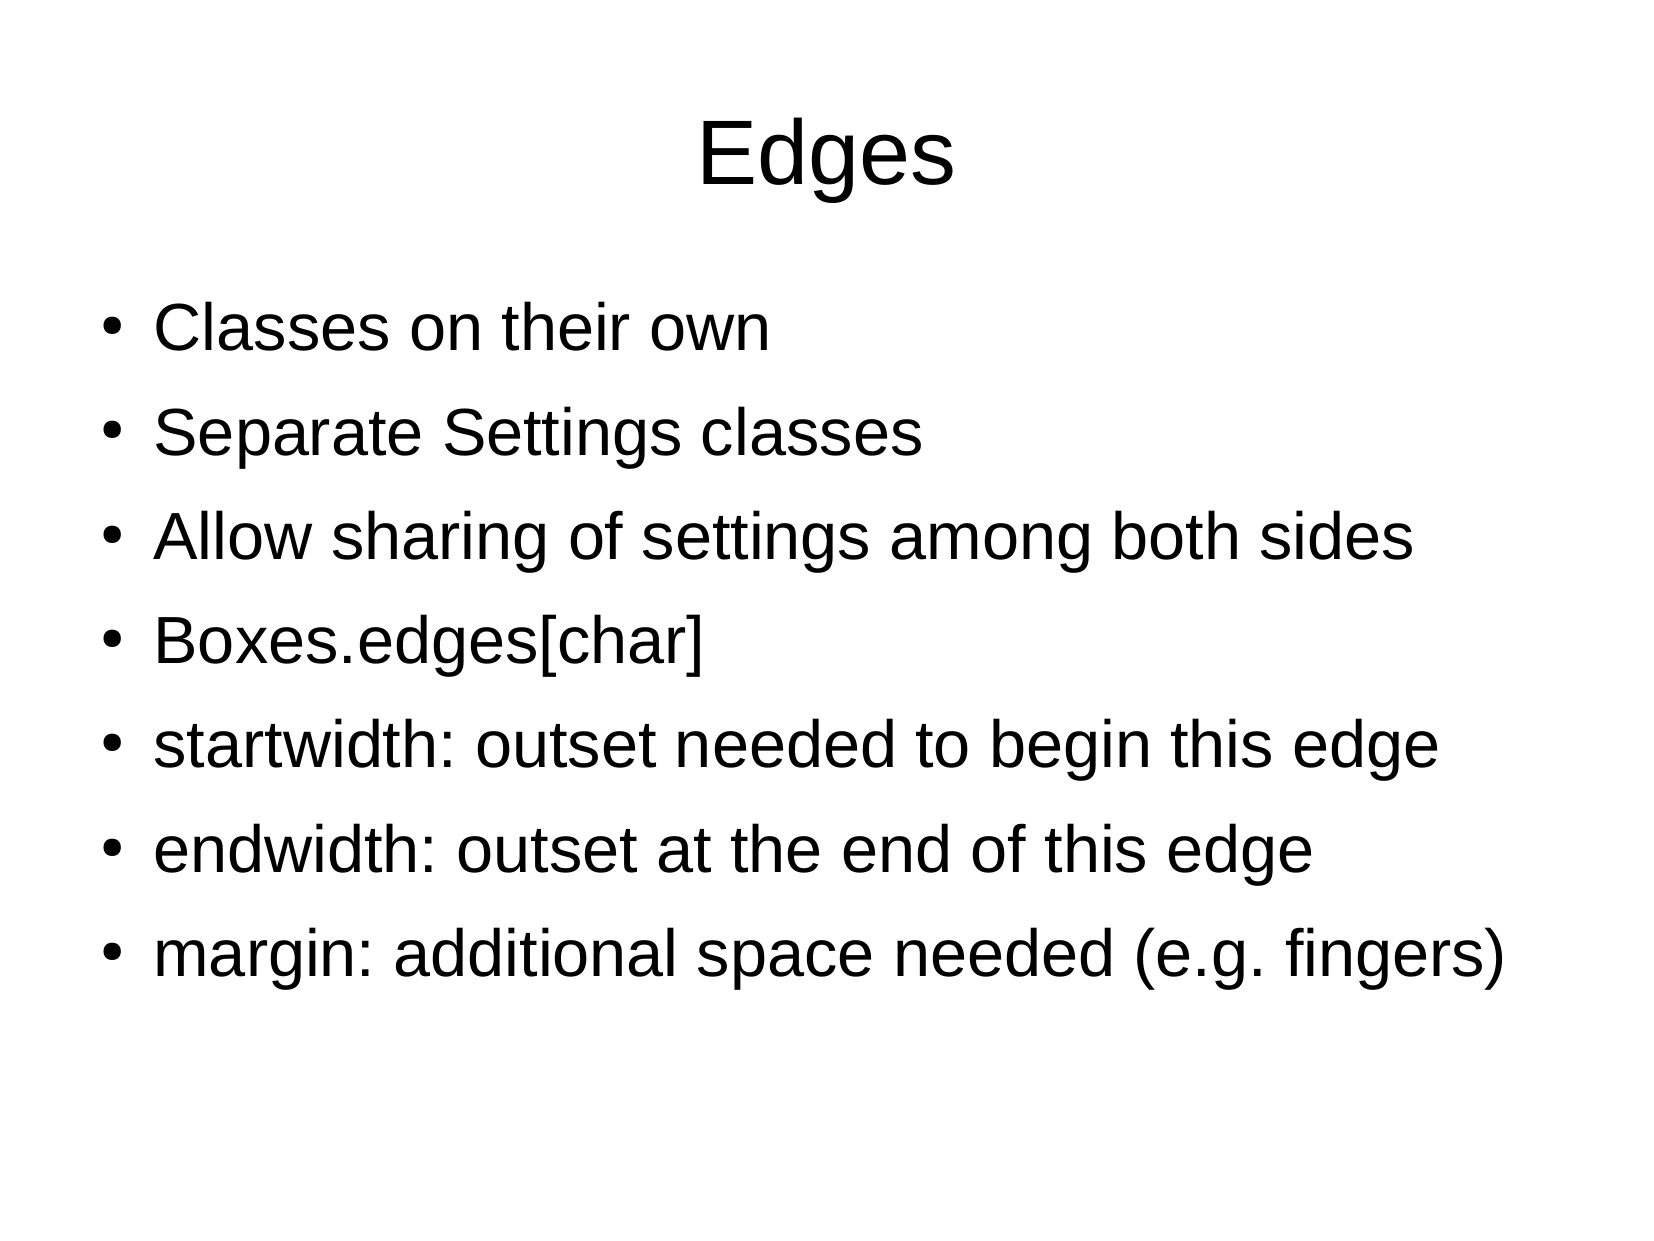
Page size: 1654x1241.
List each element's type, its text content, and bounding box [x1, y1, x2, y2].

title Edges [82, 49, 1571, 257]
list Classes on their own Separate Settings classes Allow sharing of settings among both sides Boxes.edges[char] startwidth: outset needed to begin this edge endwidth: outset at the end of this edge margin: additional space needed (e.g. fingers) [82, 290, 1571, 1010]
